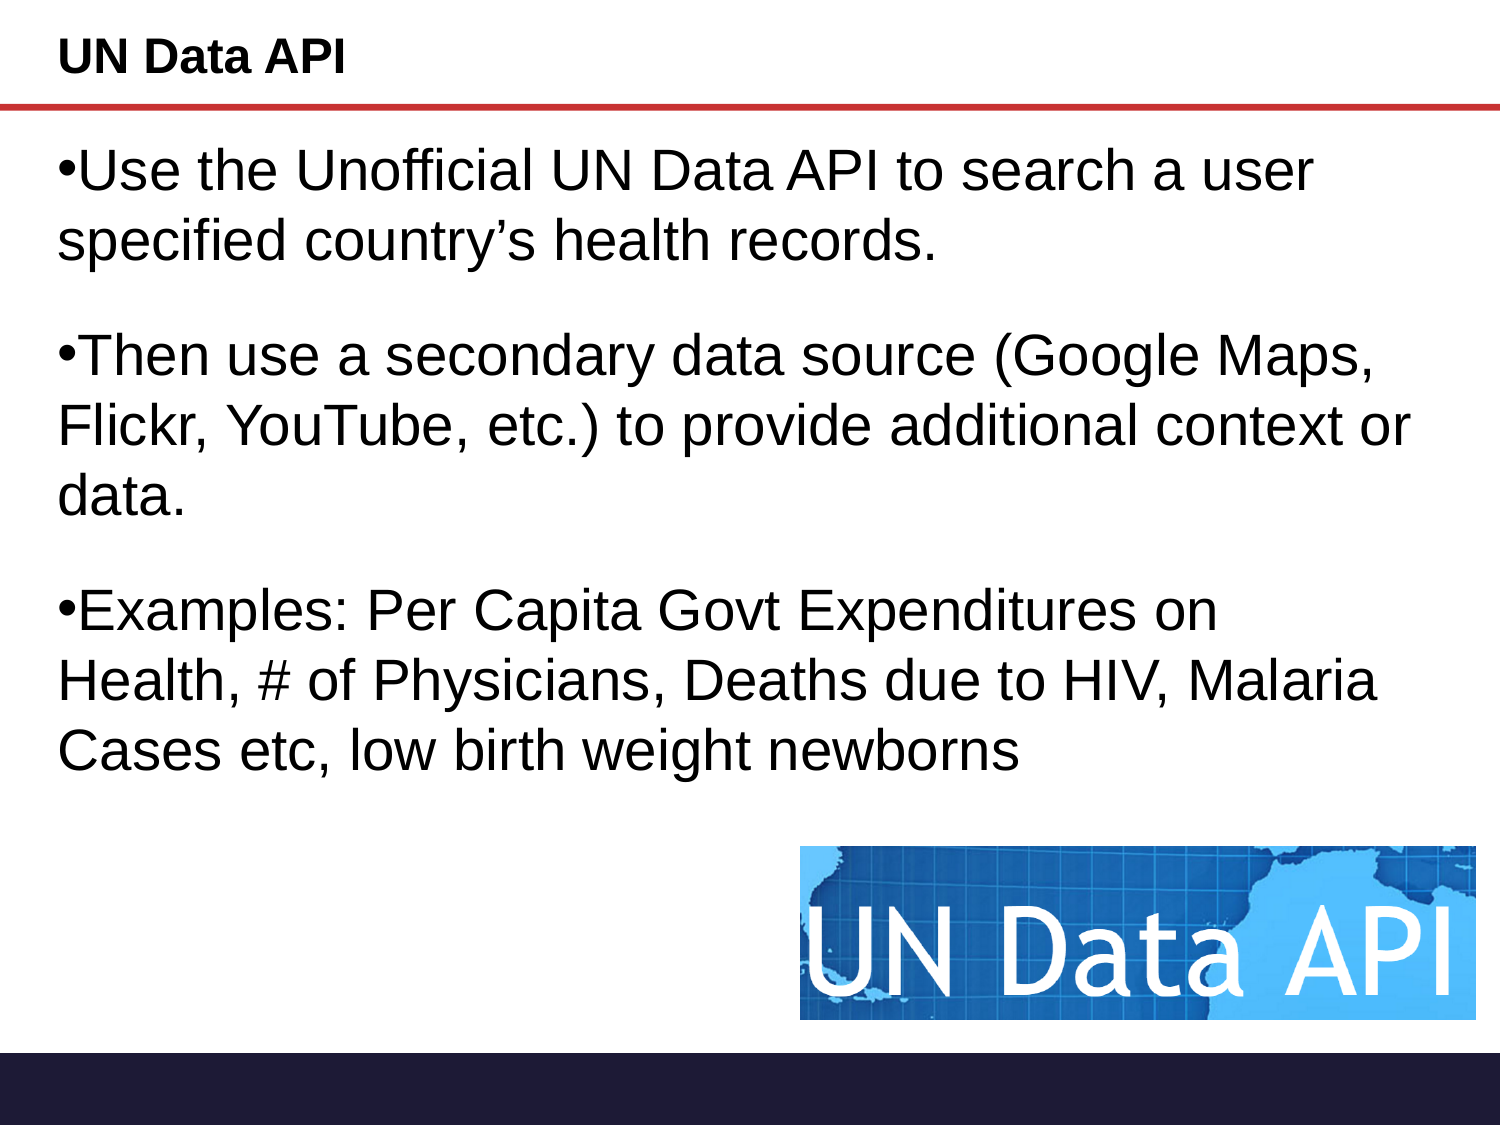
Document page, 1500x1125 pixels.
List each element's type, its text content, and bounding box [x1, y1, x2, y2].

text_box UN Data API [49, 16, 1163, 91]
text_box Use the Unofficial UN Data API to search a user specified country’s health records. Then use a secondary data source (Google Maps, Flickr, YouTube, etc.) to provide additional context or data. Examples: Per Capita Govt Expenditures on Health, # of Physicians, Deaths due to HIV, Malaria Cases etc, low birth weight newborns [50, 124, 1425, 790]
picture [800, 846, 1476, 1020]
